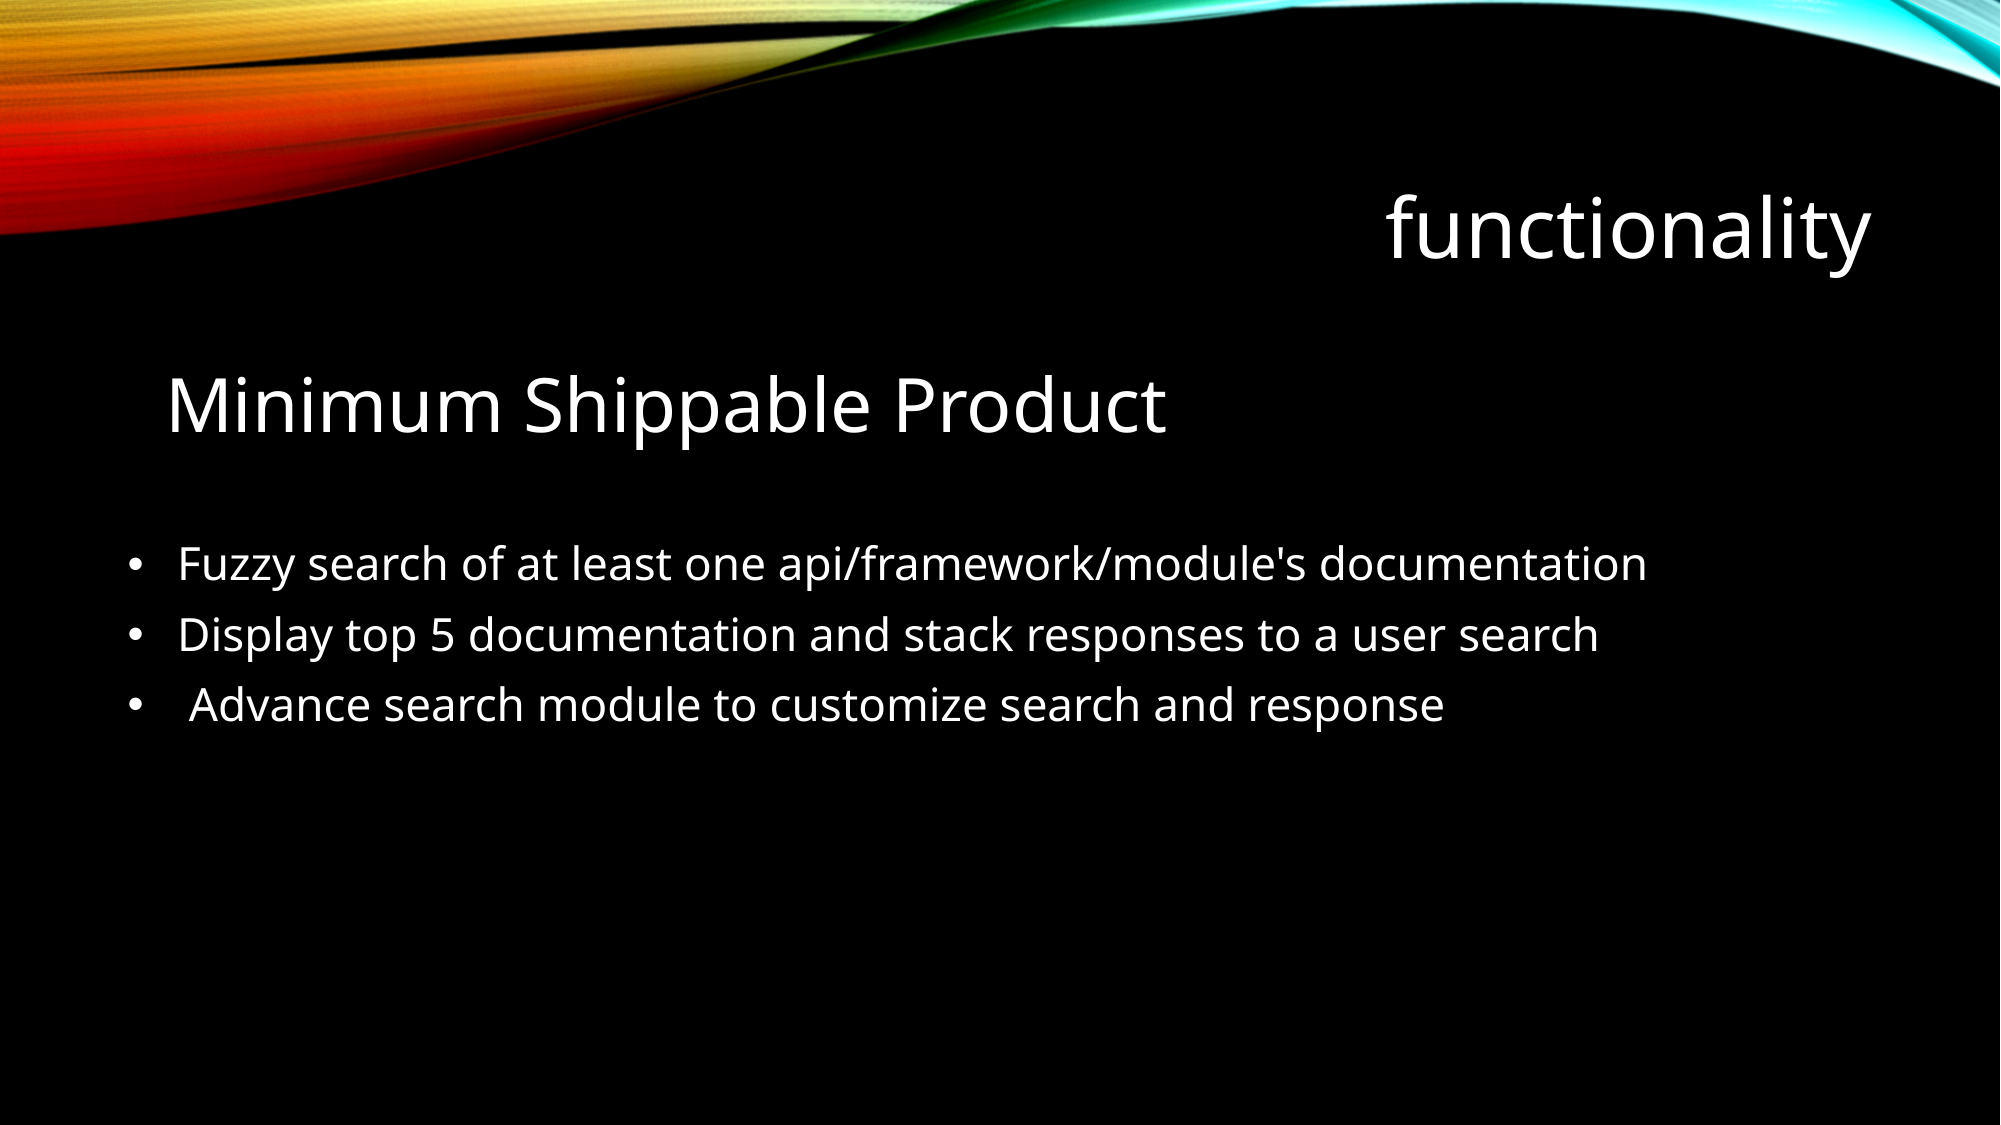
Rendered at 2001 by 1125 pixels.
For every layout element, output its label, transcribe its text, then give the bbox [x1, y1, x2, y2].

title functionality [474, 125, 1888, 338]
picture [0, 0, 2000, 237]
list Minimum Shippable Product Fuzzy search of at least one api/framework/module's documentation Display top 5 documentation and stack responses to a user search Advance search module to customize search and response [112, 360, 1888, 1021]
